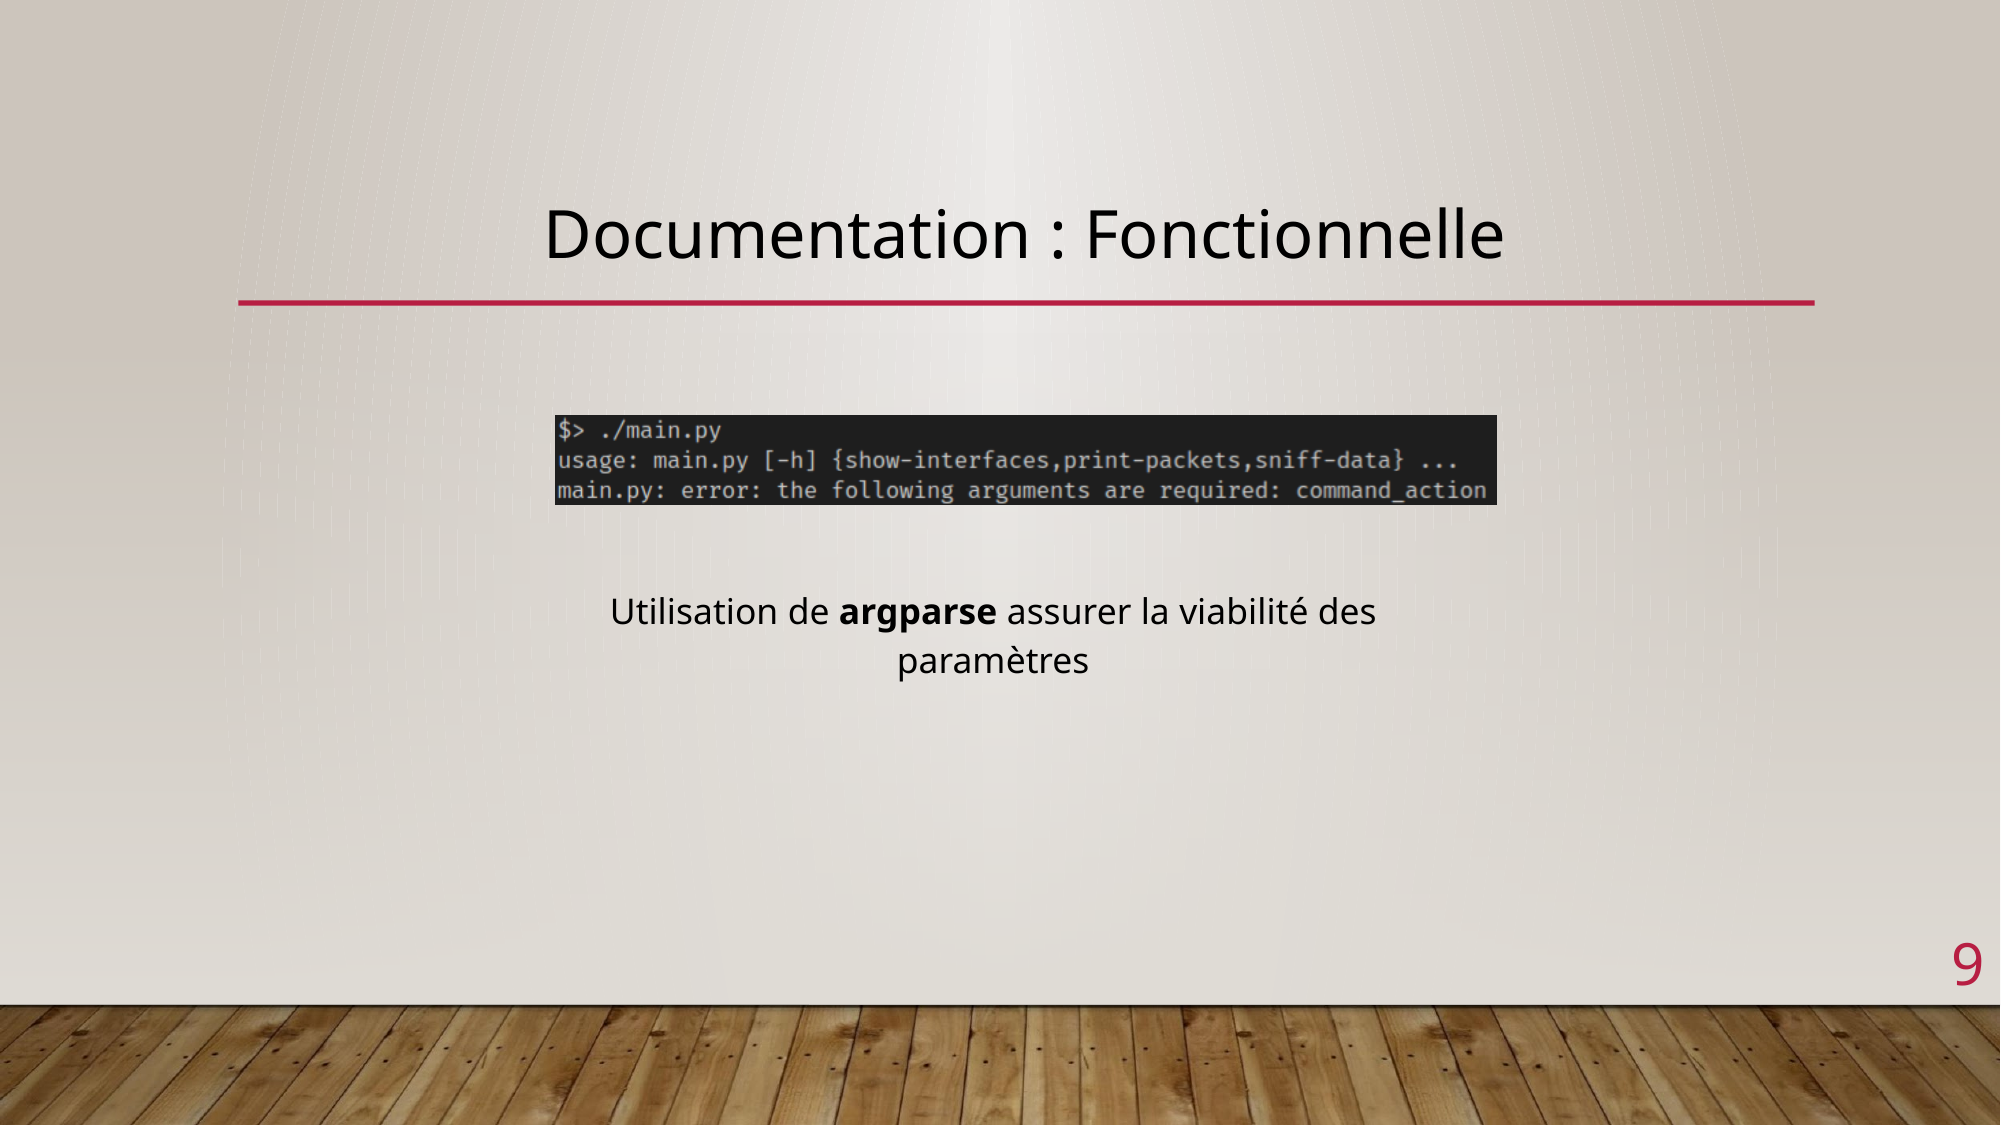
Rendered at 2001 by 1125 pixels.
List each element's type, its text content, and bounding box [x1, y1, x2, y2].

list Utilisation de argparse assurer la viabilité des paramètres [463, 574, 1448, 678]
title Documentation : Fonctionnelle [238, 193, 1814, 297]
slide_number <number> [1866, 920, 2000, 1003]
picture [555, 415, 1497, 505]
picture [0, 1005, 2000, 1125]
